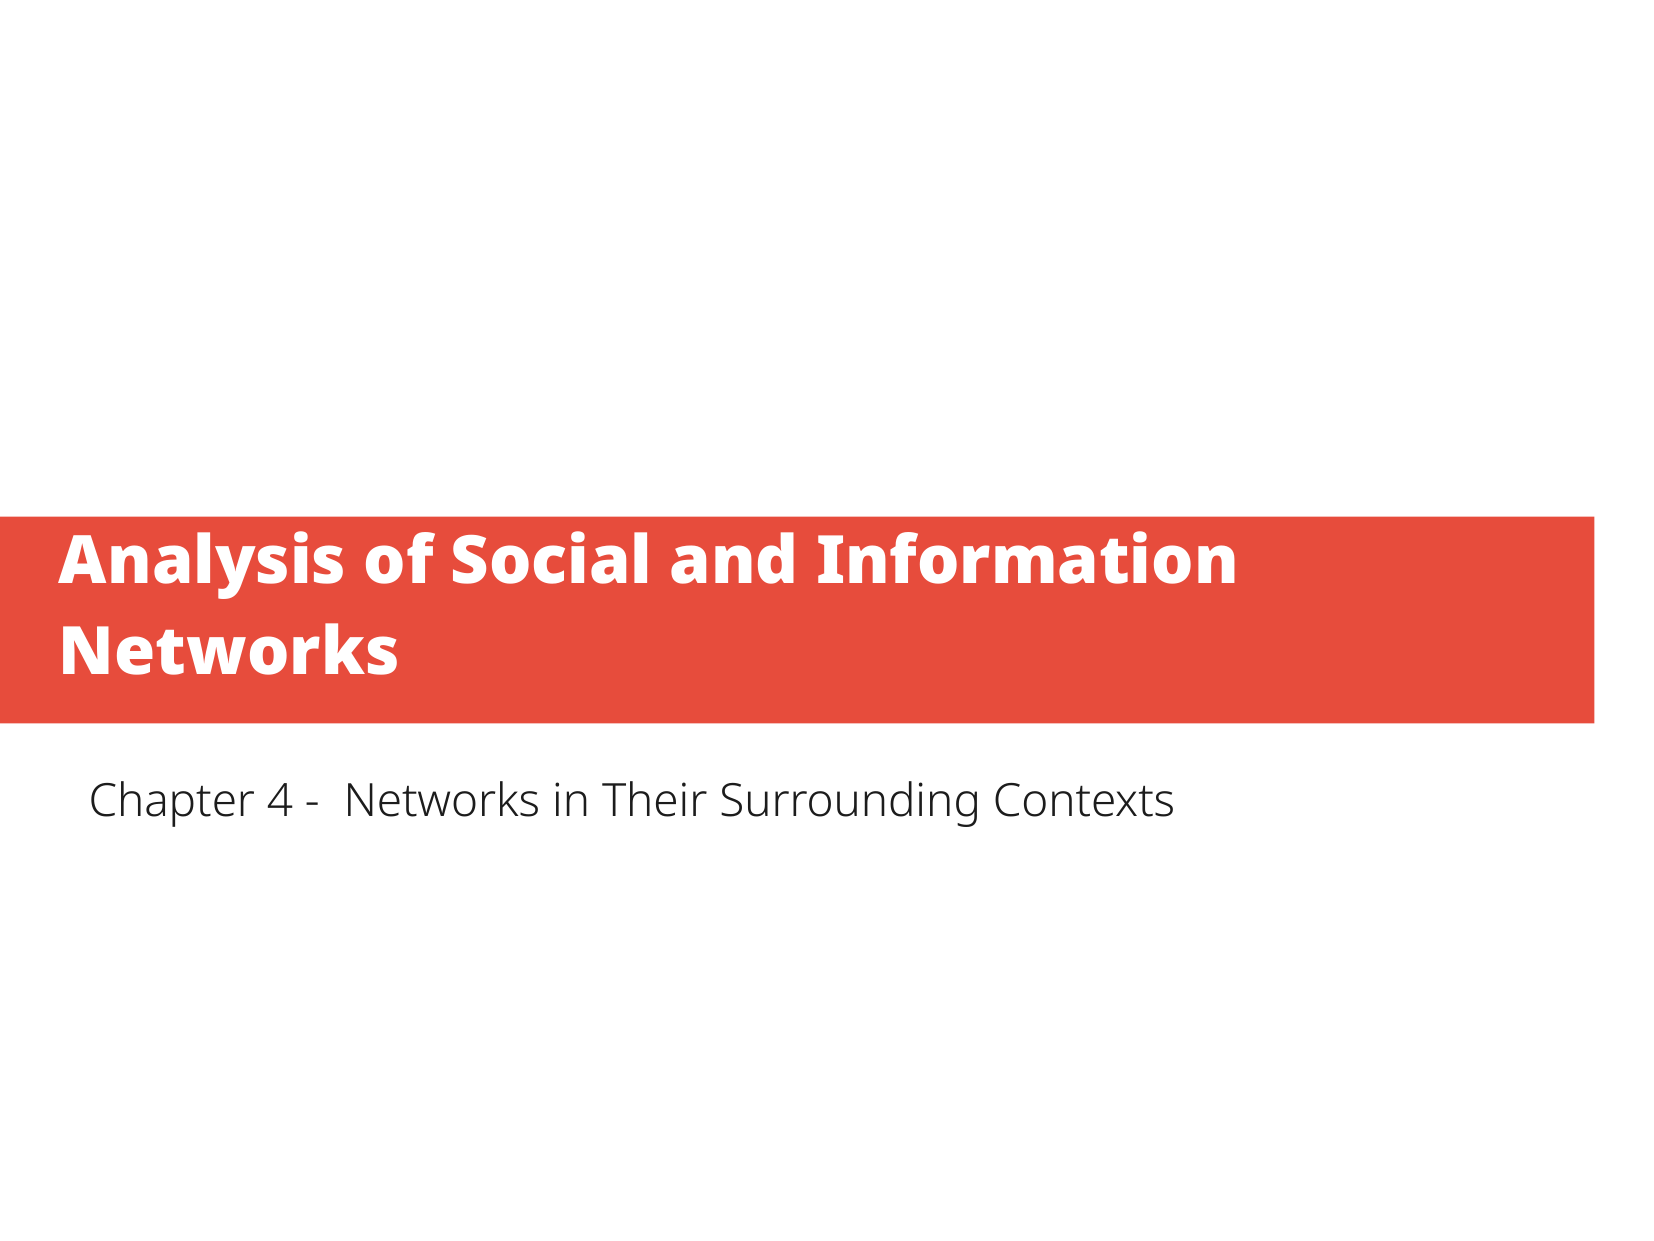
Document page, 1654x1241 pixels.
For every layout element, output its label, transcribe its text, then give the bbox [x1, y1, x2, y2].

title Analysis of Social and Information Networks [59, 546, 1595, 694]
subtitle Chapter 4 - Networks in Their Surrounding Contexts [88, 767, 1595, 1182]
